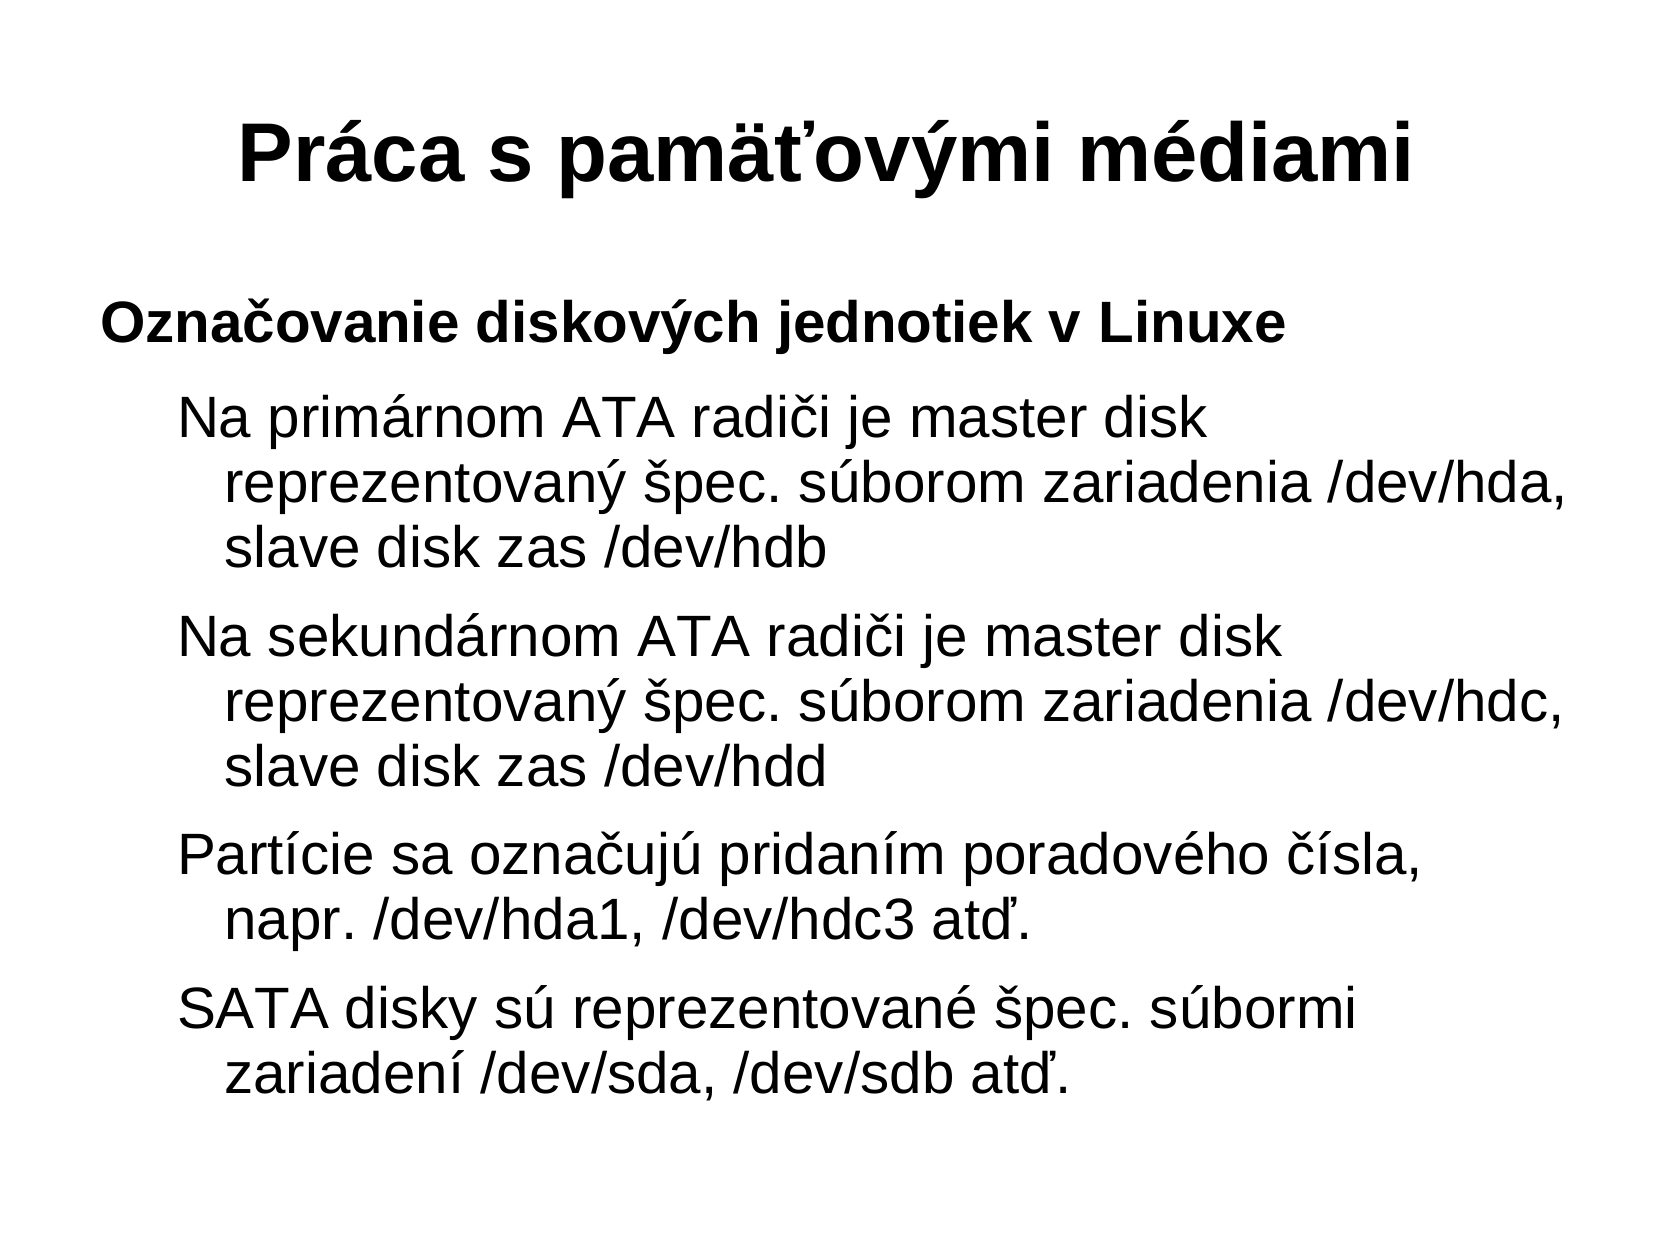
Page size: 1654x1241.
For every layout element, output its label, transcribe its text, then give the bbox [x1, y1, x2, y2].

list Označovanie diskových jednotiek v Linuxe Na primárnom ATA radiči je master disk reprezentovaný špec. súborom zariadenia /dev/hda, slave disk zas /dev/hdb Na sekundárnom ATA radiči je master disk reprezentovaný špec. súborom zariadenia /dev/hdc, slave disk zas /dev/hdd Partície sa označujú pridaním poradového čísla, napr. /dev/hda1, /dev/hdc3 atď. SATA disky sú reprezentované špec. súbormi zariadení /dev/sda, /dev/sdb atď. [82, 290, 1571, 1109]
title Práca s pamäťovými médiami [82, 49, 1571, 257]
